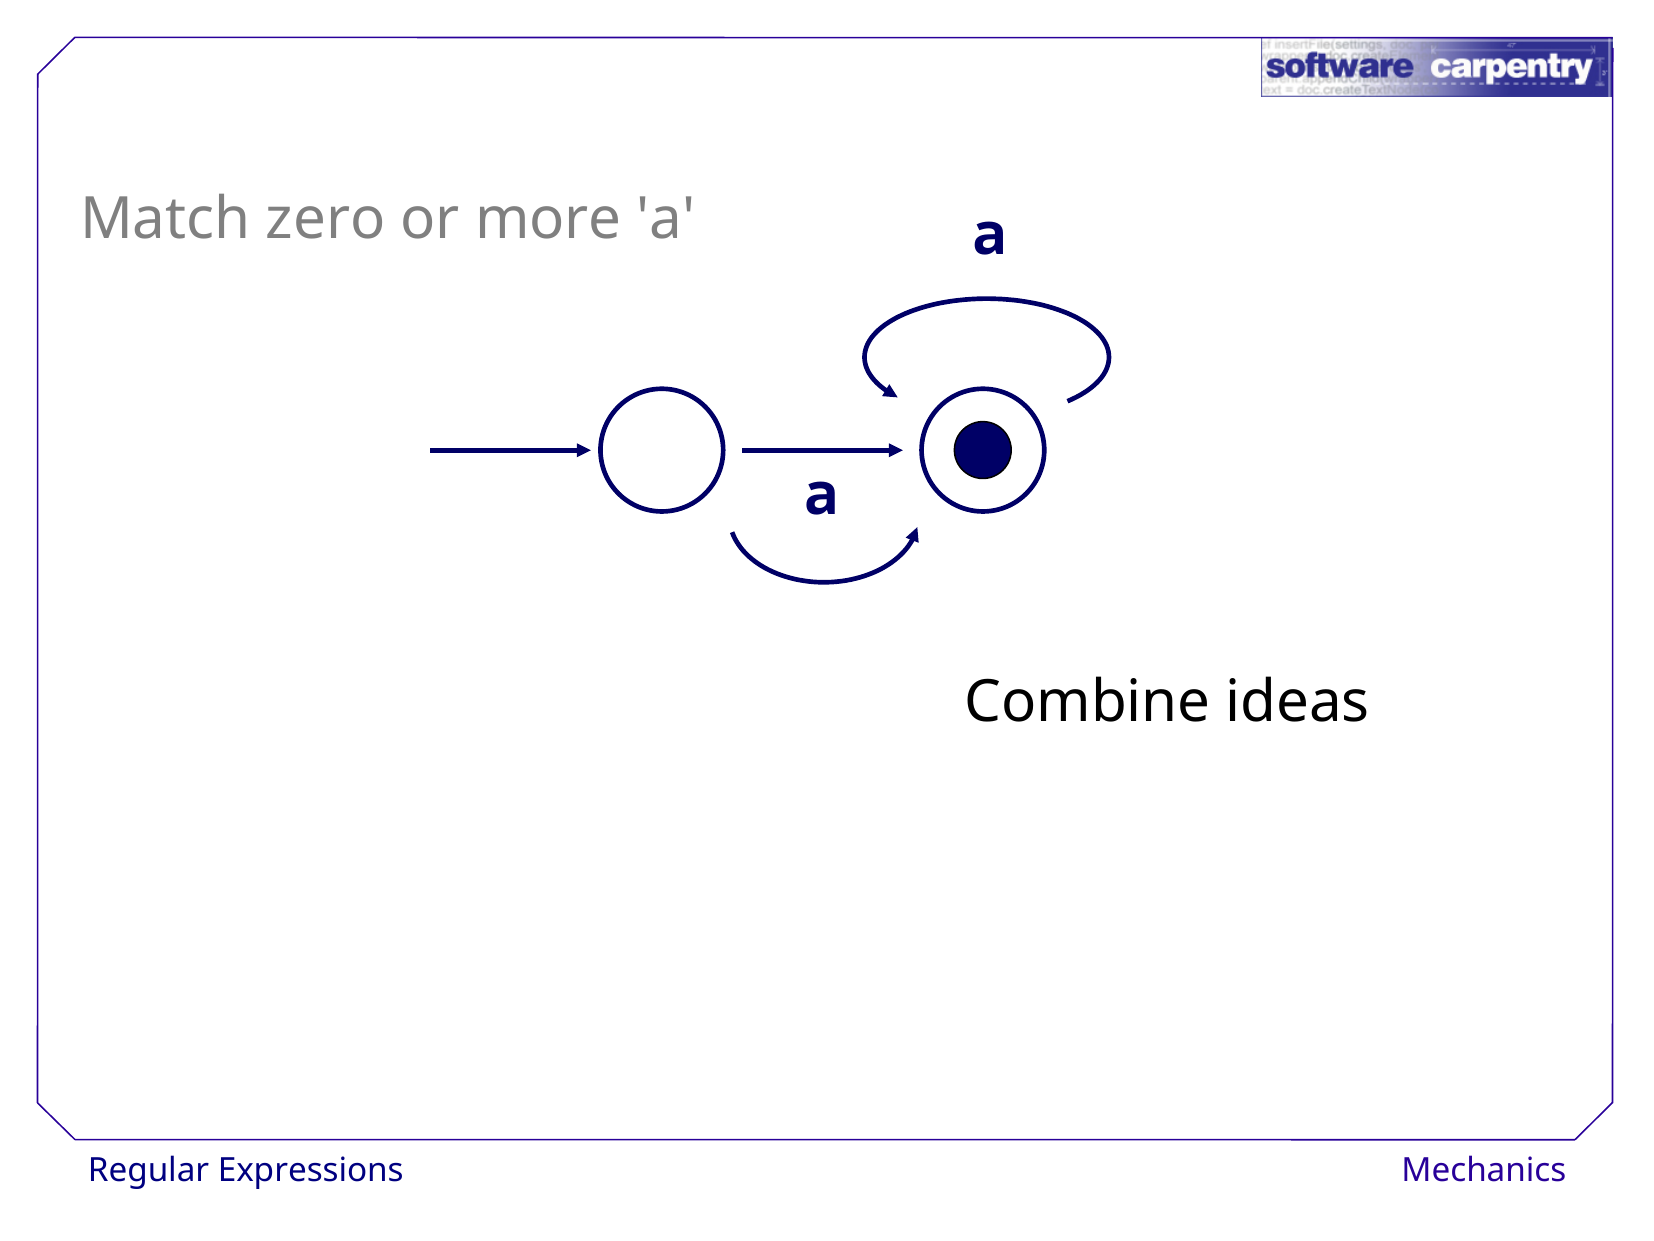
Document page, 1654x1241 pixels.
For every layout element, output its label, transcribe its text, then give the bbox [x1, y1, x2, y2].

text_box a [788, 454, 854, 536]
text_box a [957, 194, 1022, 276]
text_box [954, 421, 1012, 479]
text_box Combine ideas [949, 620, 1535, 741]
picture [1261, 39, 1613, 97]
text_box Match zero or more 'a' [65, 138, 861, 259]
